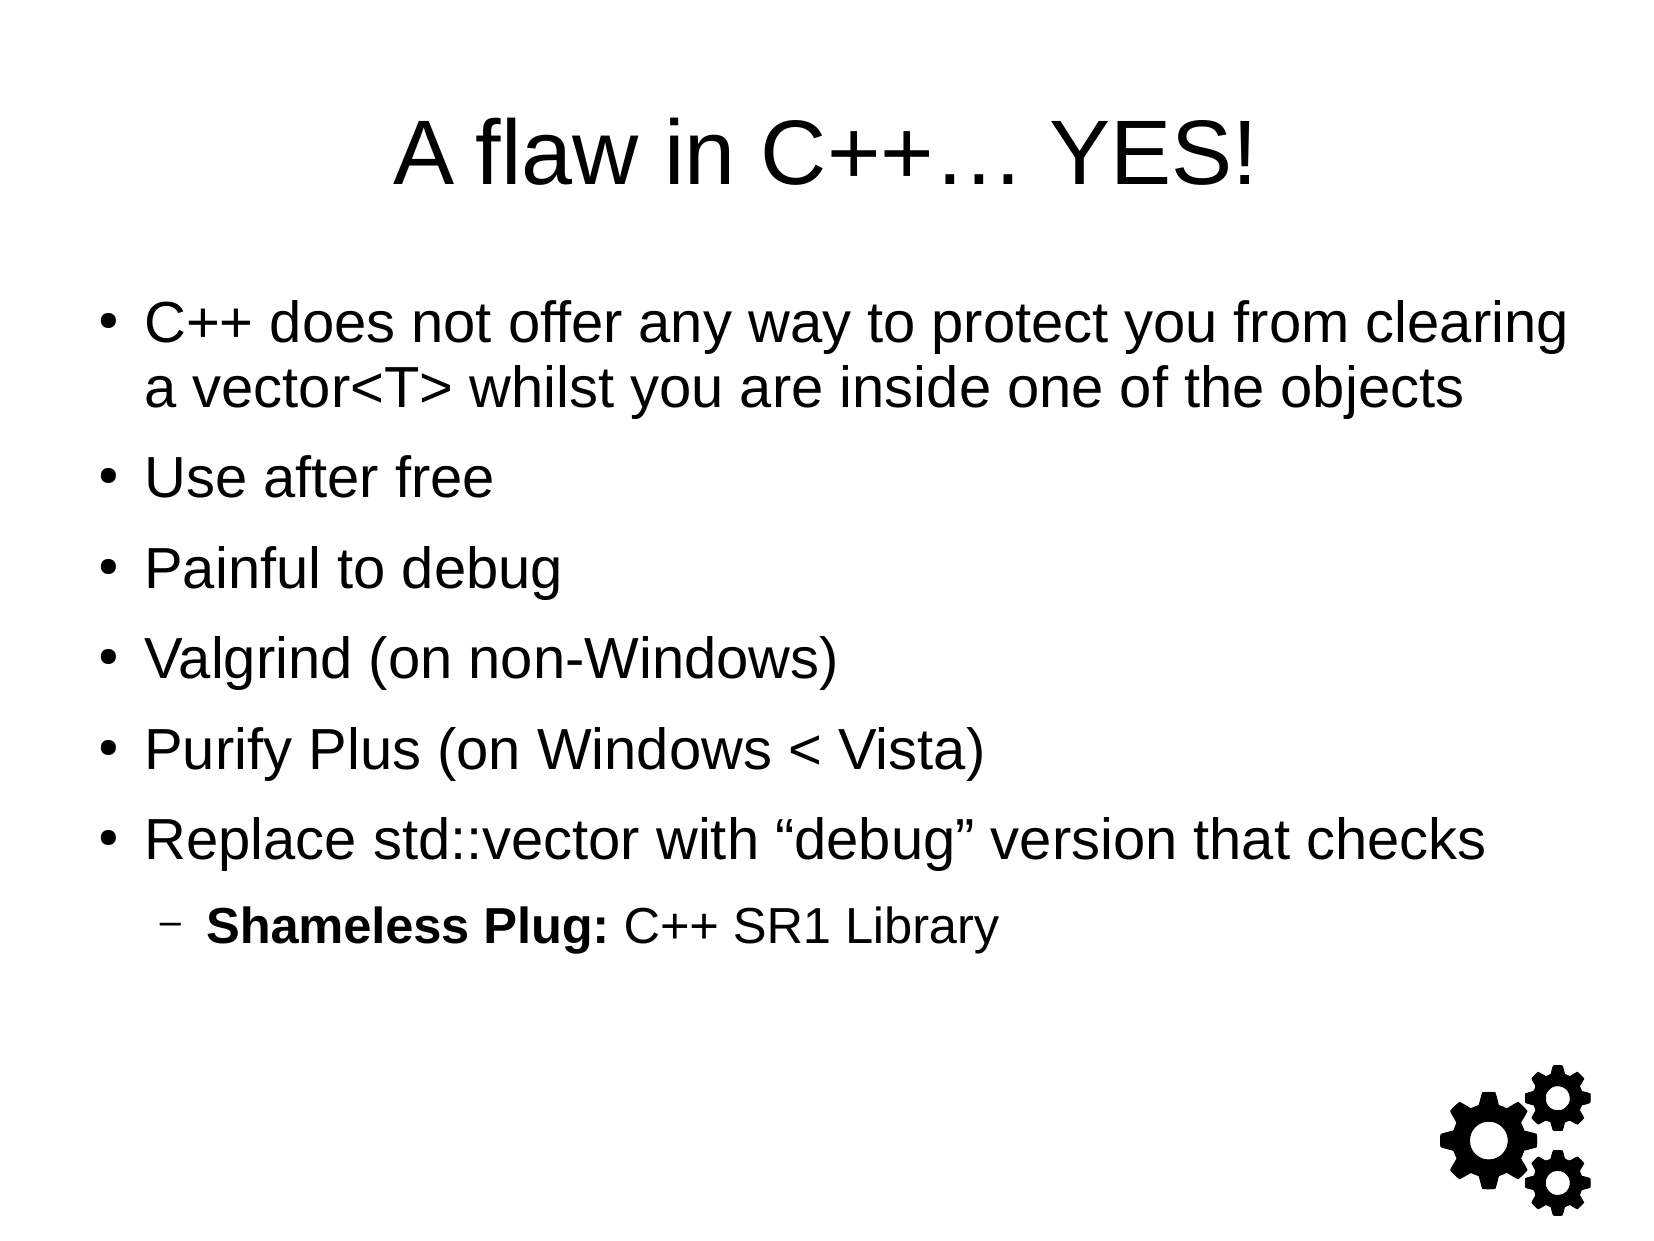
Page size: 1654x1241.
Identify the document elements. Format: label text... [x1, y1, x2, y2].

title A flaw in C++… YES! [82, 49, 1571, 257]
list C++ does not offer any way to protect you from clearing a vector<T> whilst you are inside one of the objects Use after free Painful to debug Valgrind (on non-Windows) Purify Plus (on Windows < Vista) Replace std::vector with “debug” version that checks Shameless Plug: C++ SR1 Library [82, 290, 1571, 1010]
picture [1440, 1065, 1591, 1216]
